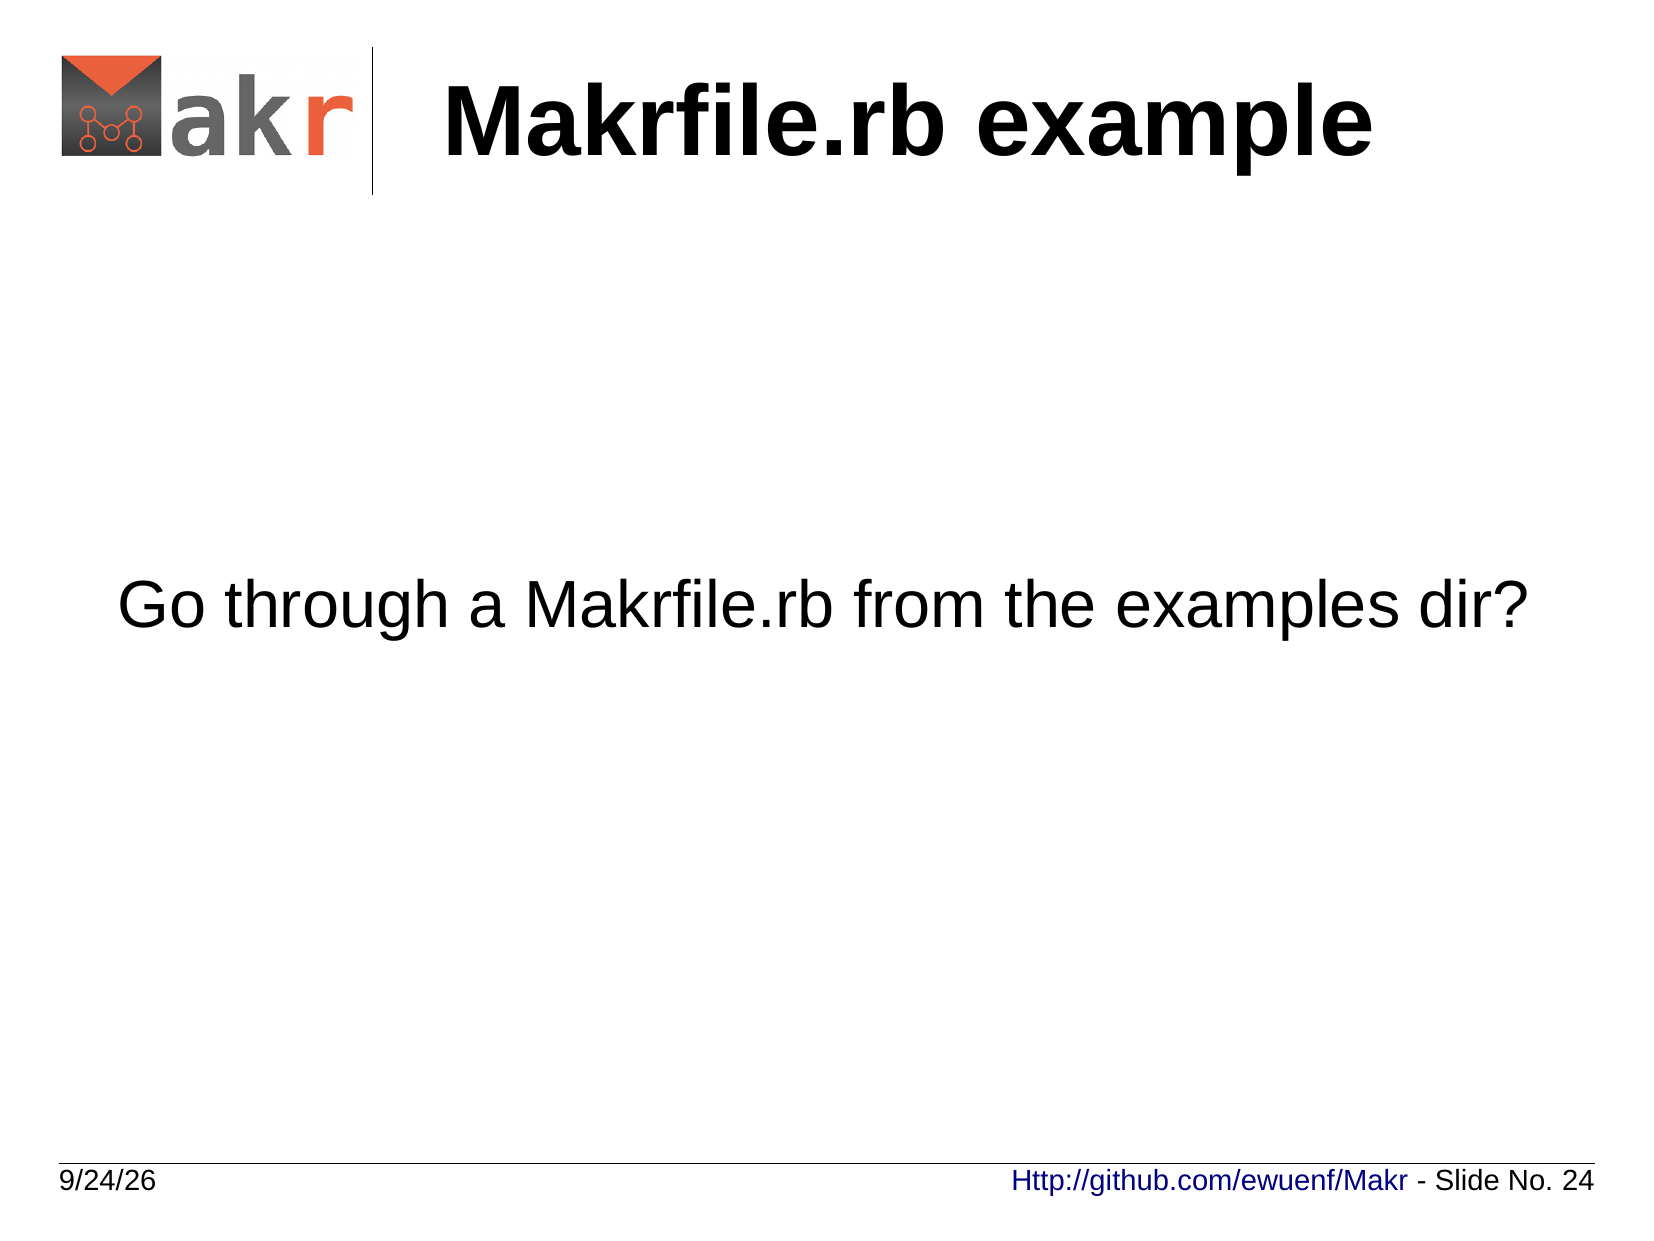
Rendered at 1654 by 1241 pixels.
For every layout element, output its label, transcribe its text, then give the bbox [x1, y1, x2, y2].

title Makrfile.rb example [442, 65, 1607, 177]
picture [59, 53, 355, 158]
text_box Go through a Makrfile.rb from the examples dir? [102, 560, 1552, 650]
